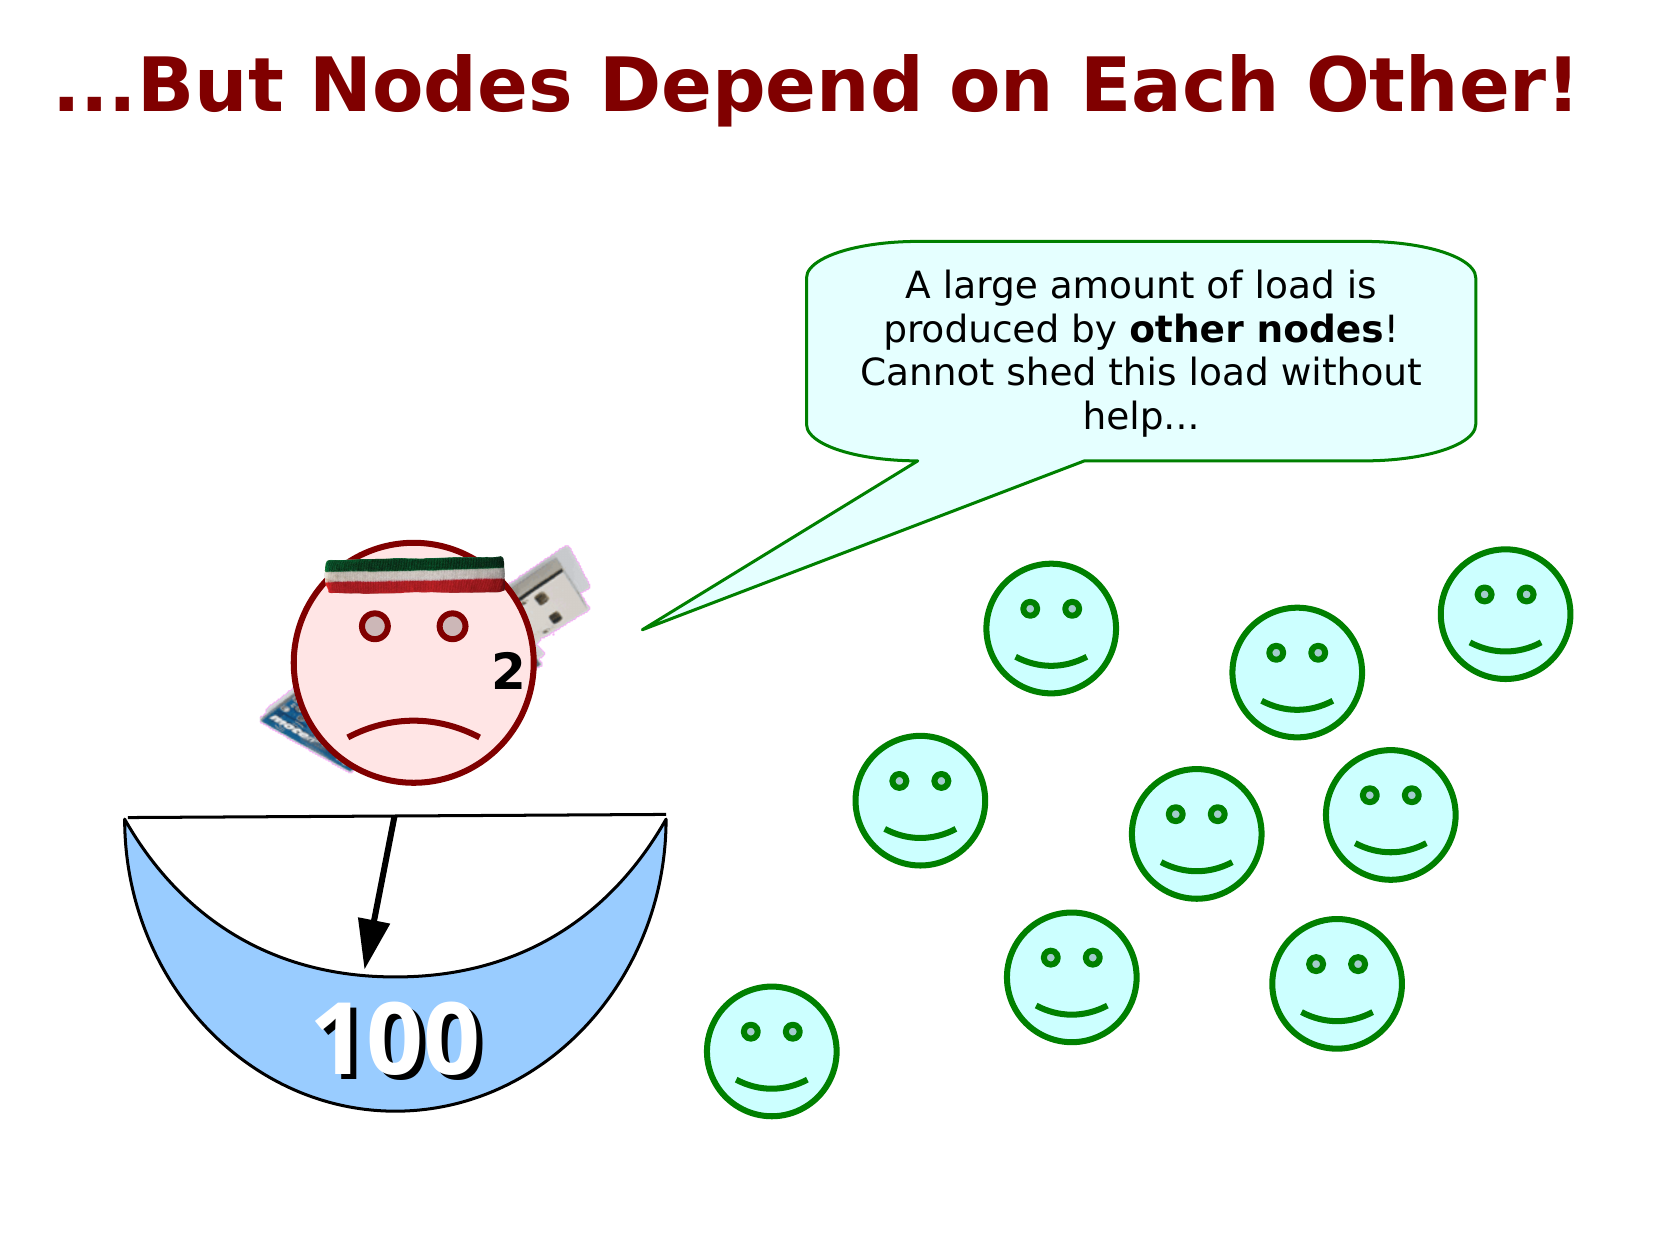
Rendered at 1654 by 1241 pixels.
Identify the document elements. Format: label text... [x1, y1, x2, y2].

text_box 2 [476, 635, 534, 713]
text_box [1272, 919, 1402, 1049]
text_box [1440, 549, 1571, 680]
text_box [358, 542, 469, 556]
text_box [292, 1089, 499, 1112]
picture [259, 544, 591, 774]
text_box [986, 563, 1117, 694]
text_box [1131, 769, 1262, 899]
text_box [124, 819, 286, 1053]
text_box [505, 819, 667, 1053]
title ...But Nodes Depend on Each Other! [52, 0, 1654, 173]
text_box [706, 986, 837, 1117]
text_box A large amount of load is produced by other nodes! Cannot shed this load without help... [642, 241, 1476, 630]
text_box [1325, 750, 1456, 880]
text_box 100 [233, 959, 558, 1089]
text_box [1006, 912, 1137, 1043]
text_box [855, 735, 986, 866]
text_box [1232, 607, 1363, 738]
text_box [293, 583, 531, 783]
